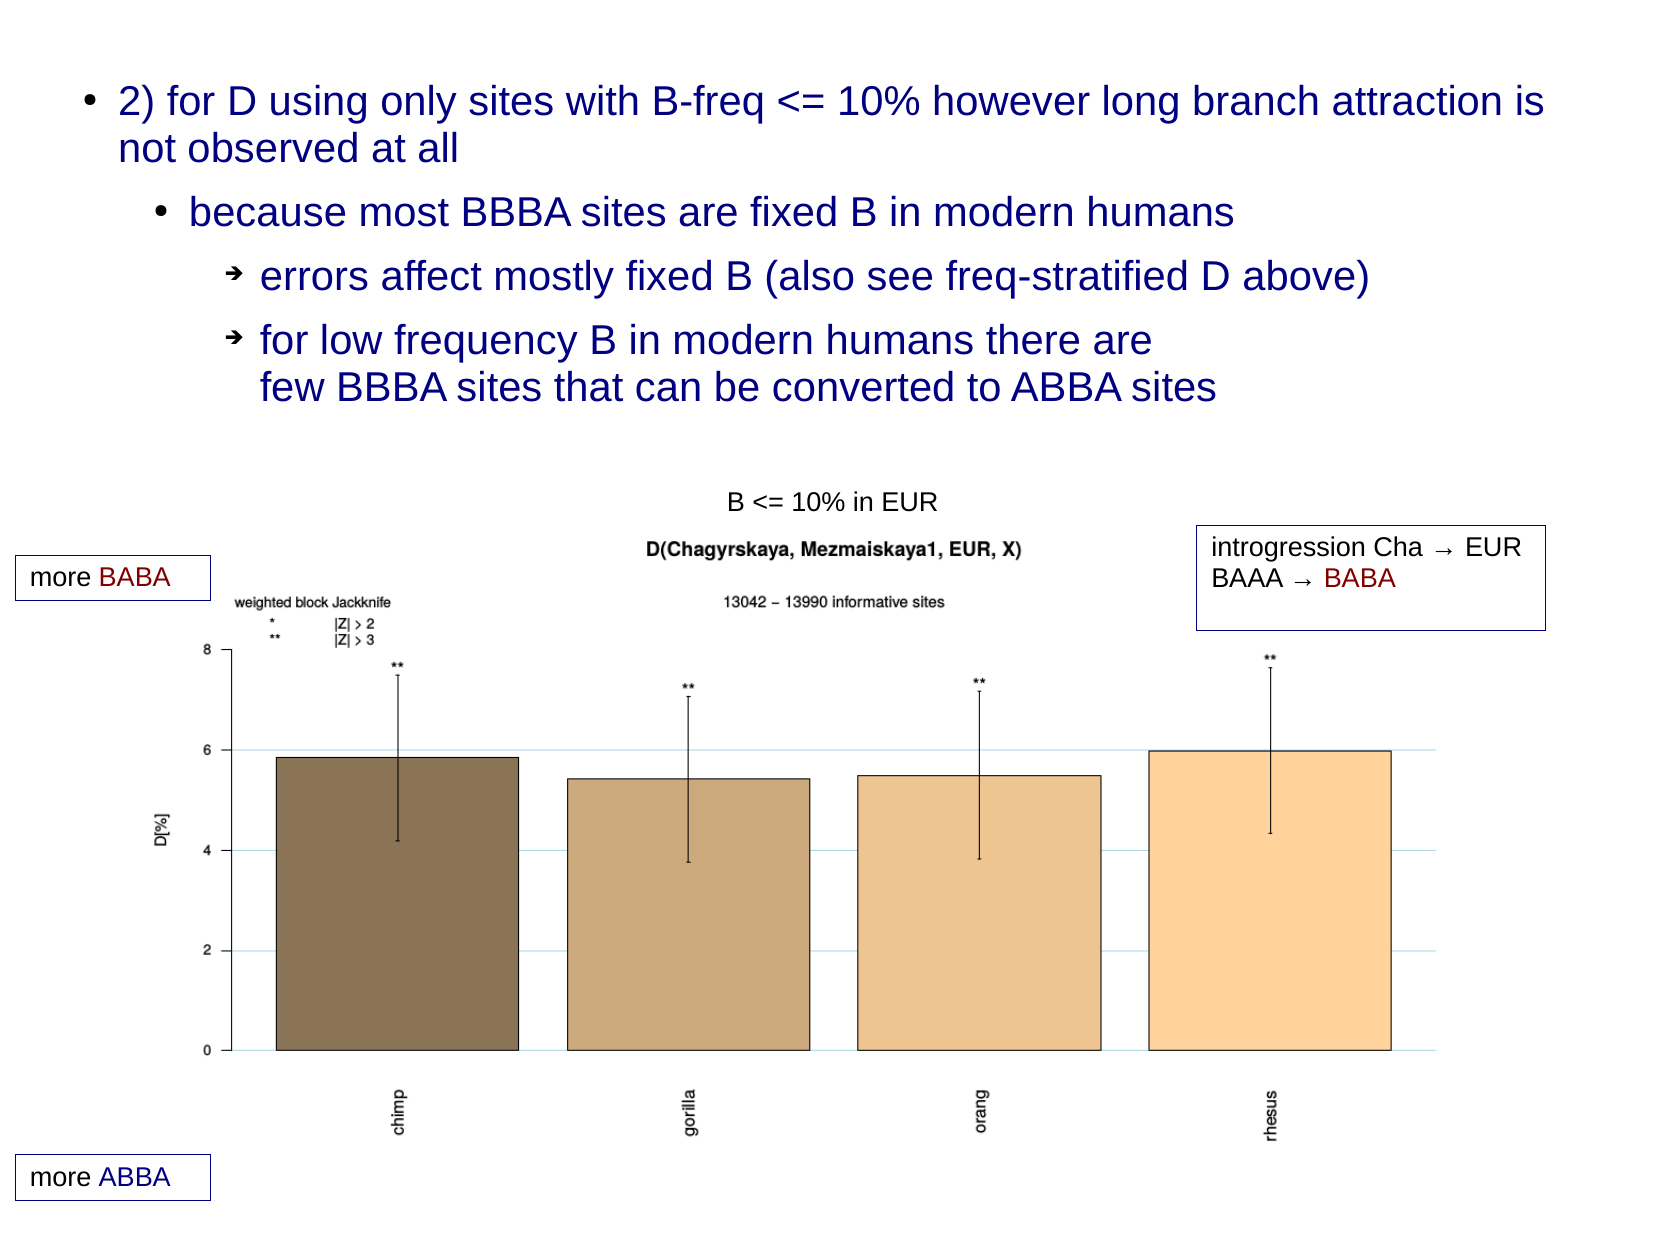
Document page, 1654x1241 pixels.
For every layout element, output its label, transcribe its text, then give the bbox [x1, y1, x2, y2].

picture [150, 510, 1476, 1169]
text_box more BABA [15, 555, 211, 601]
text_box introgression Cha → EUR BAAA → BABA [1196, 525, 1546, 631]
text_box B <= 10% in EUR [690, 480, 976, 526]
subtitle 2) for D using only sites with B-freq <= 10% however long branch attraction is not observed at all because most BBBA sites are fixed B in modern humans errors affect mostly fixed B (also see freq-stratified D above) for low frequency B in modern humans there are few BBBA sites that can be converted to ABBA sites [82, 77, 1606, 410]
text_box more ABBA [15, 1154, 211, 1201]
